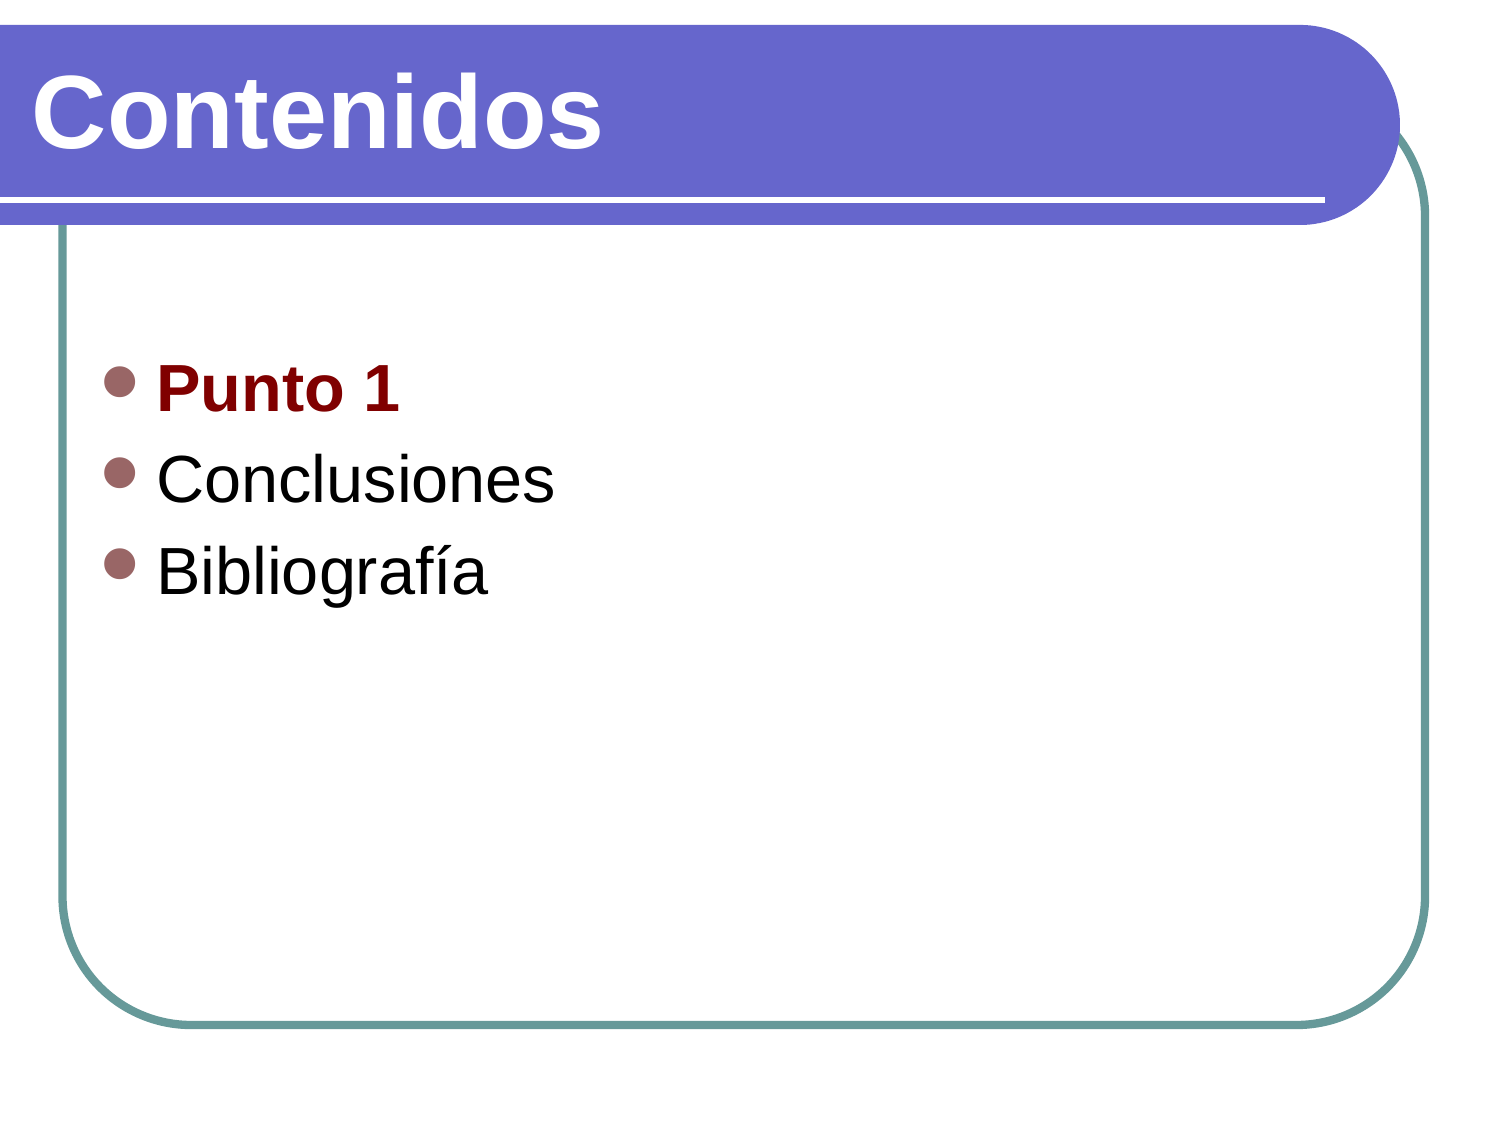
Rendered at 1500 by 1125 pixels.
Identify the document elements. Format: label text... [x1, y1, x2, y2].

list Punto 1 Conclusiones Bibliografía [99, 351, 1329, 916]
title Contenidos [31, 0, 1347, 226]
